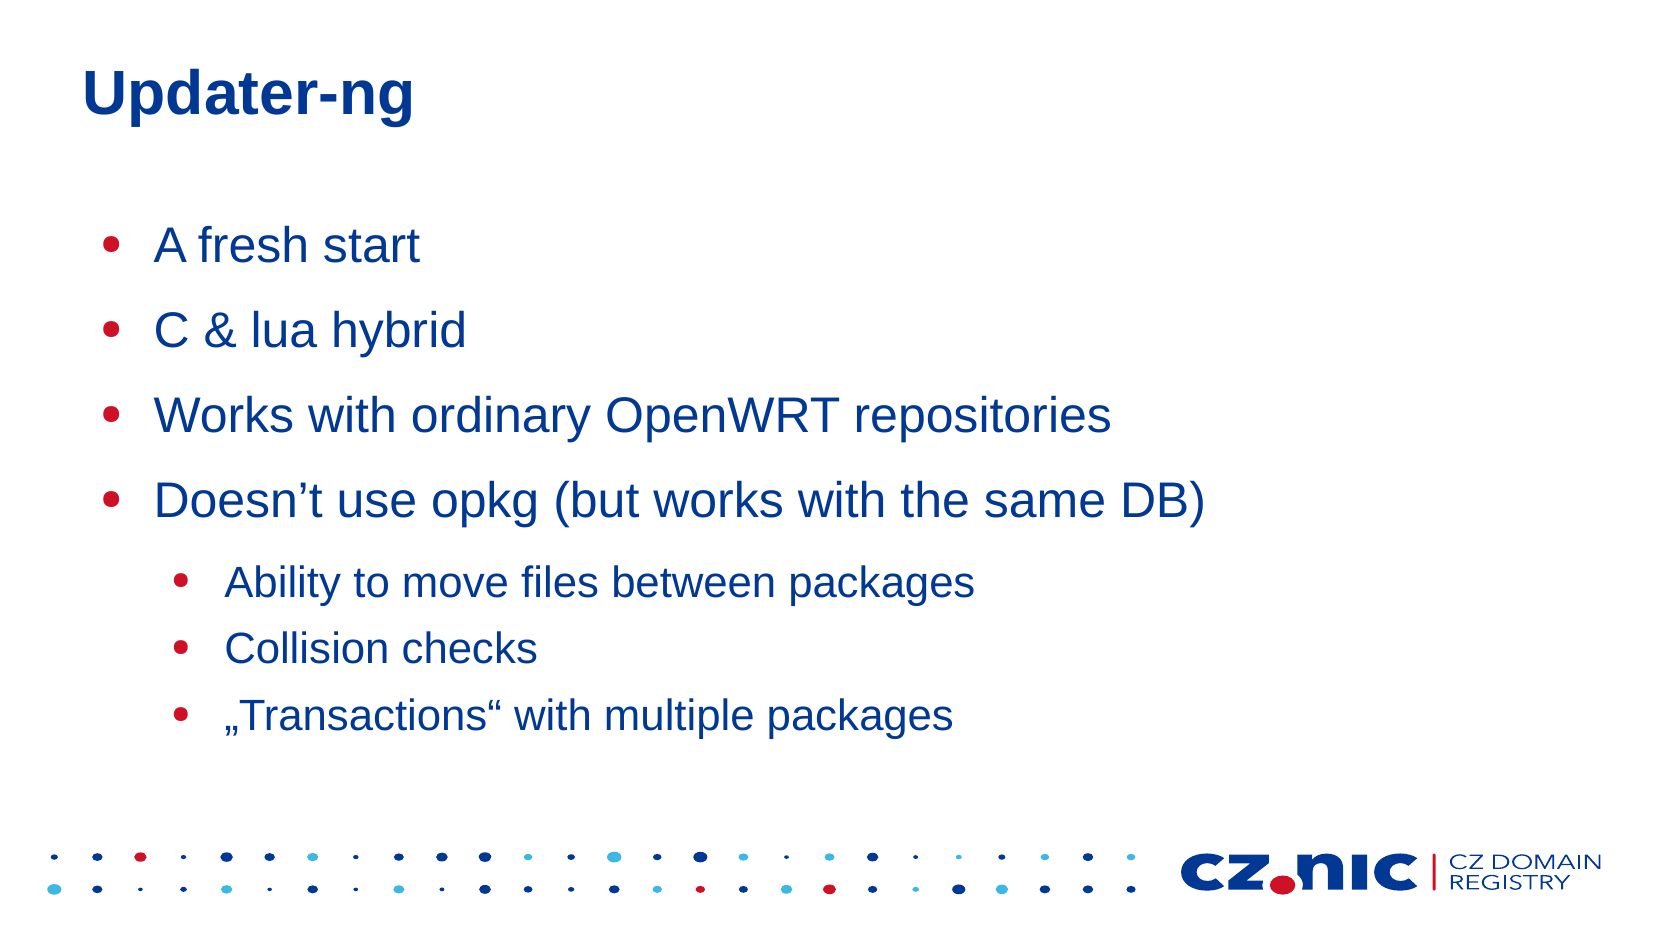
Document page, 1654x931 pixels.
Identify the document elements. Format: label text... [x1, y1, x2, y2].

title Updater-ng [82, 53, 1571, 133]
list A fresh start C & lua hybrid Works with ordinary OpenWRT repositories Doesn’t use opkg (but works with the same DB) Ability to move files between packages Collision checks „Transactions“ with multiple packages [82, 217, 1571, 758]
